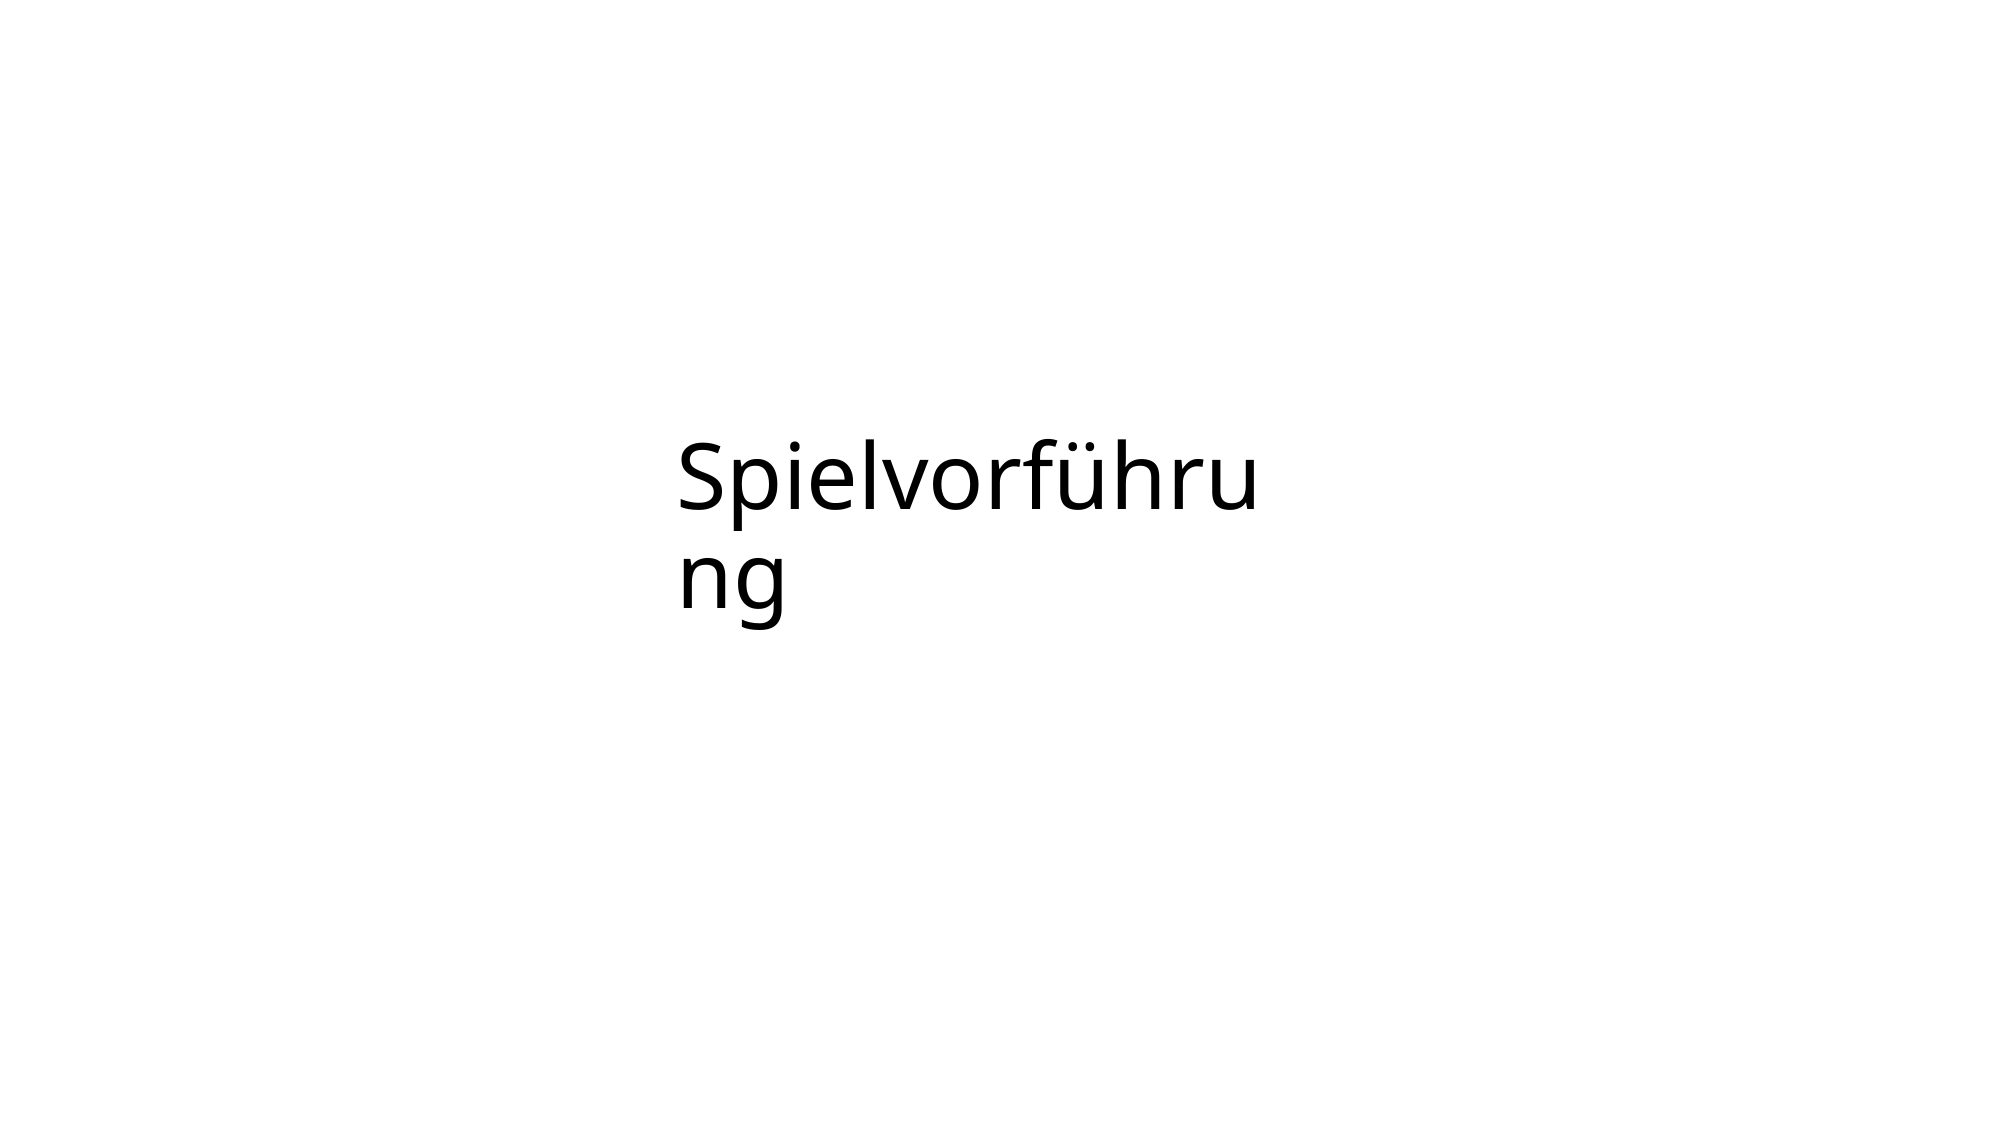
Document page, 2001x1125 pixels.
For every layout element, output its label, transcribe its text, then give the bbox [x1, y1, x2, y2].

title Spielvorführung [661, 420, 1293, 639]
